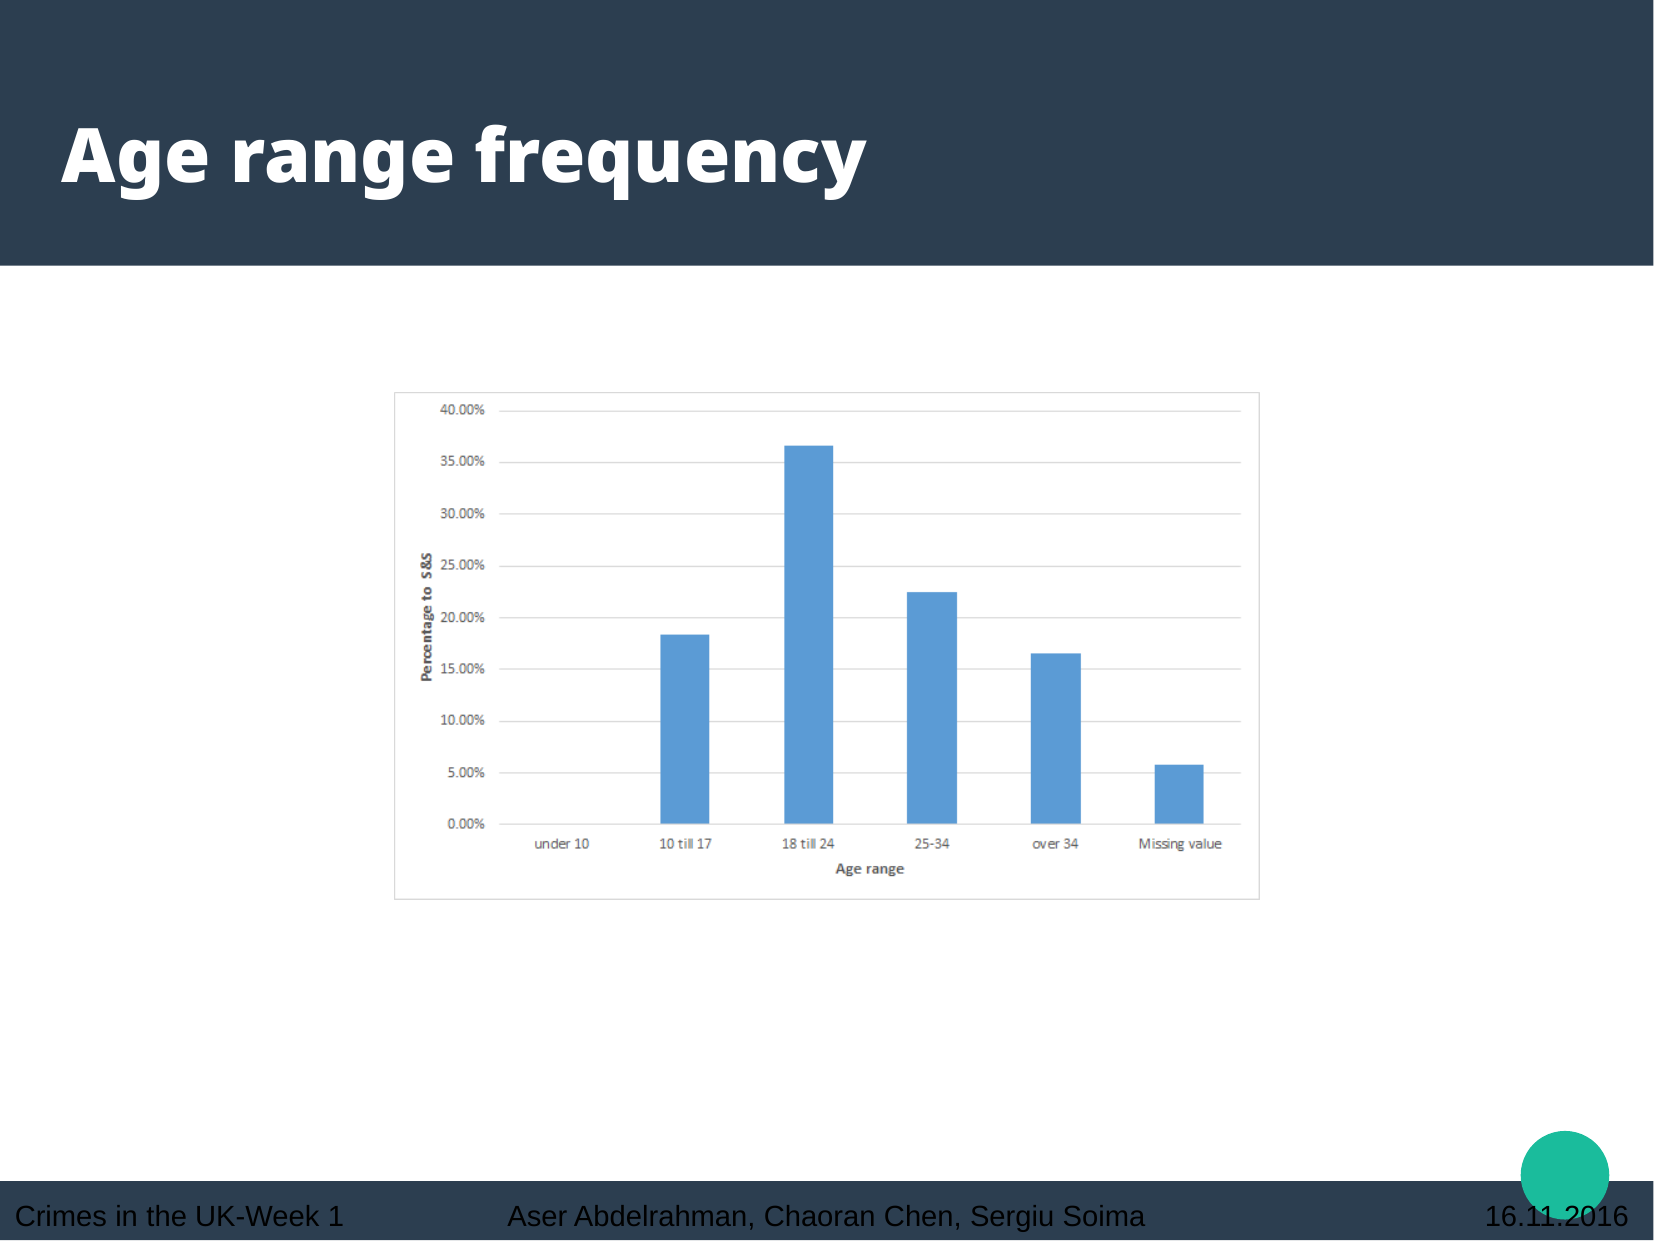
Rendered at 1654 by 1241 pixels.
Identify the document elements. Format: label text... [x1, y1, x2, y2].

text_box 16.11.2016 [1470, 1192, 1654, 1241]
text_box Crimes in the UK-Week 1 [0, 1192, 409, 1241]
title Age range frequency [61, 49, 1592, 257]
text_box Aser Abdelrahman, Chaoran Chen, Sergiu Soima [476, 1192, 1178, 1241]
picture [394, 392, 1260, 901]
